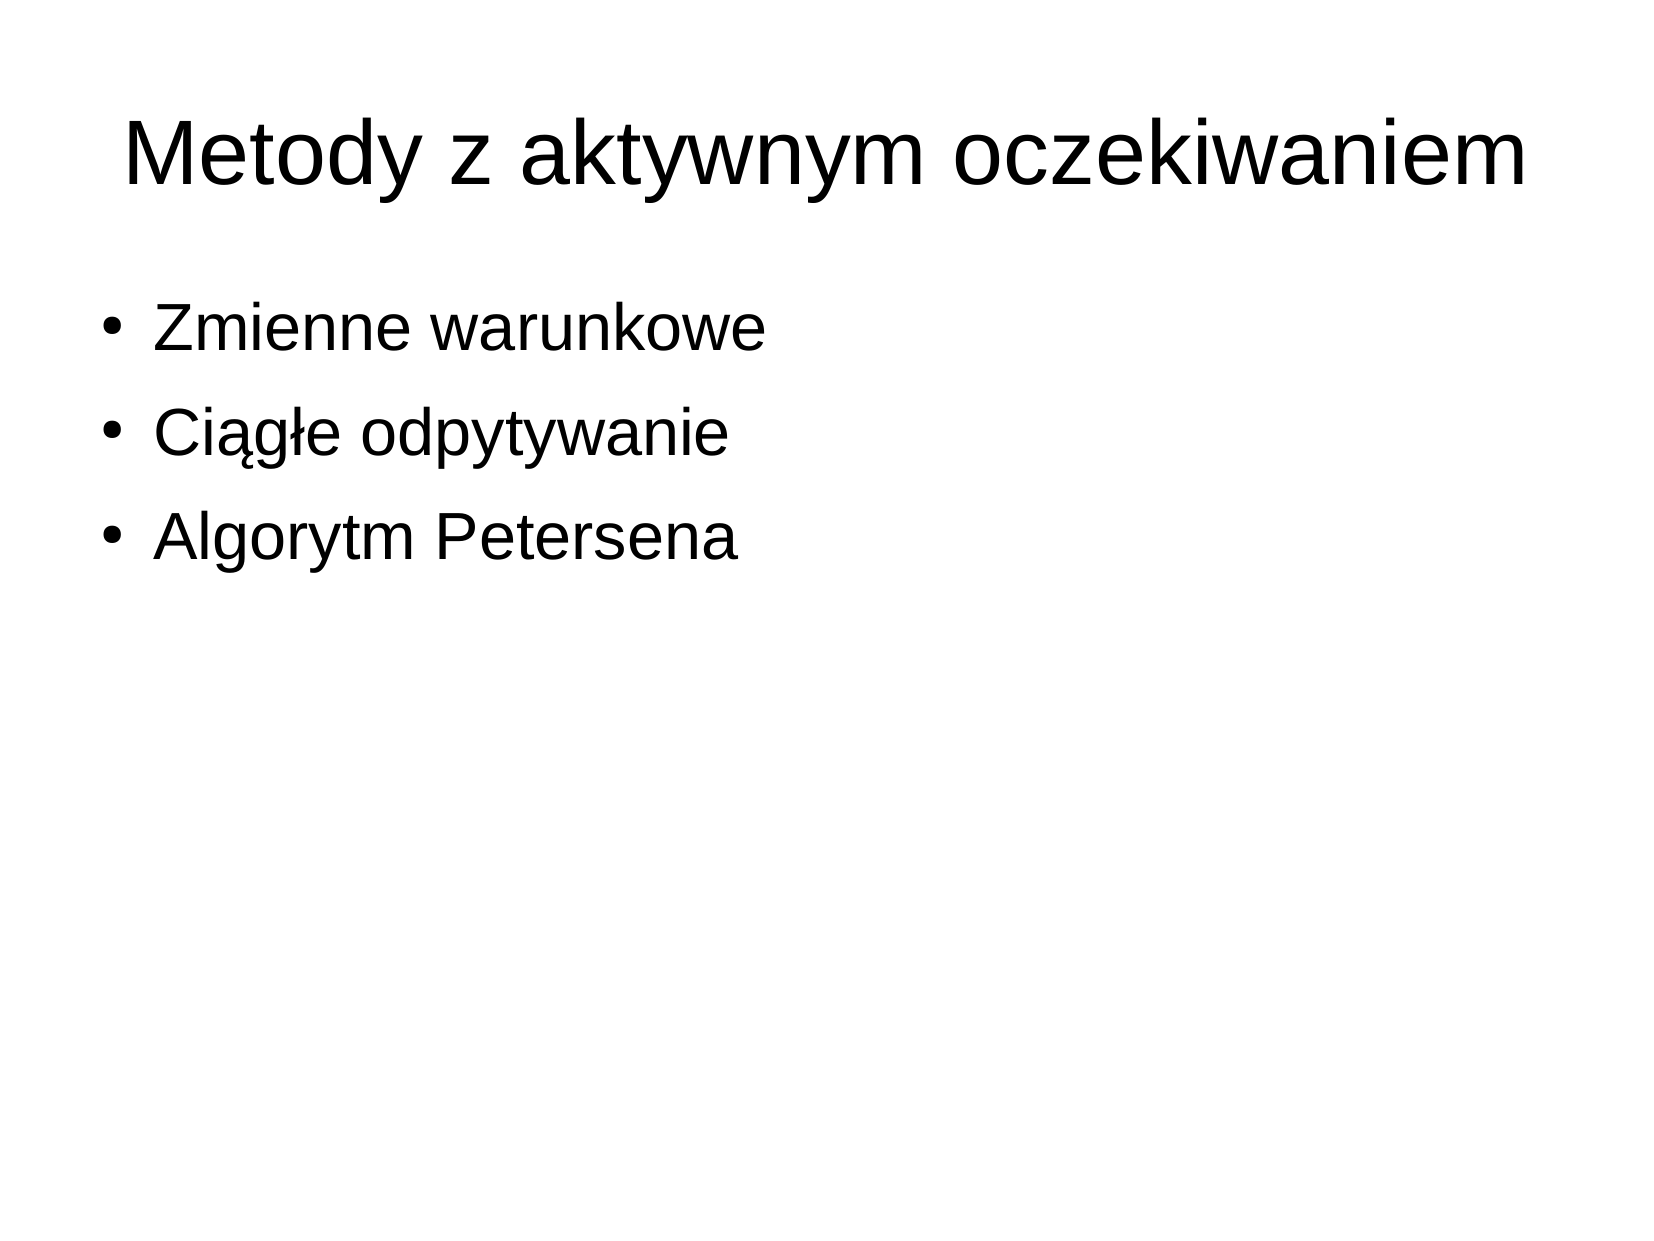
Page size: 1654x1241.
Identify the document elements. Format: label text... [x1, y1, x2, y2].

title Metody z aktywnym oczekiwaniem [82, 49, 1571, 257]
list Zmienne warunkowe Ciągłe odpytywanie Algorytm Petersena [82, 290, 1571, 1010]
